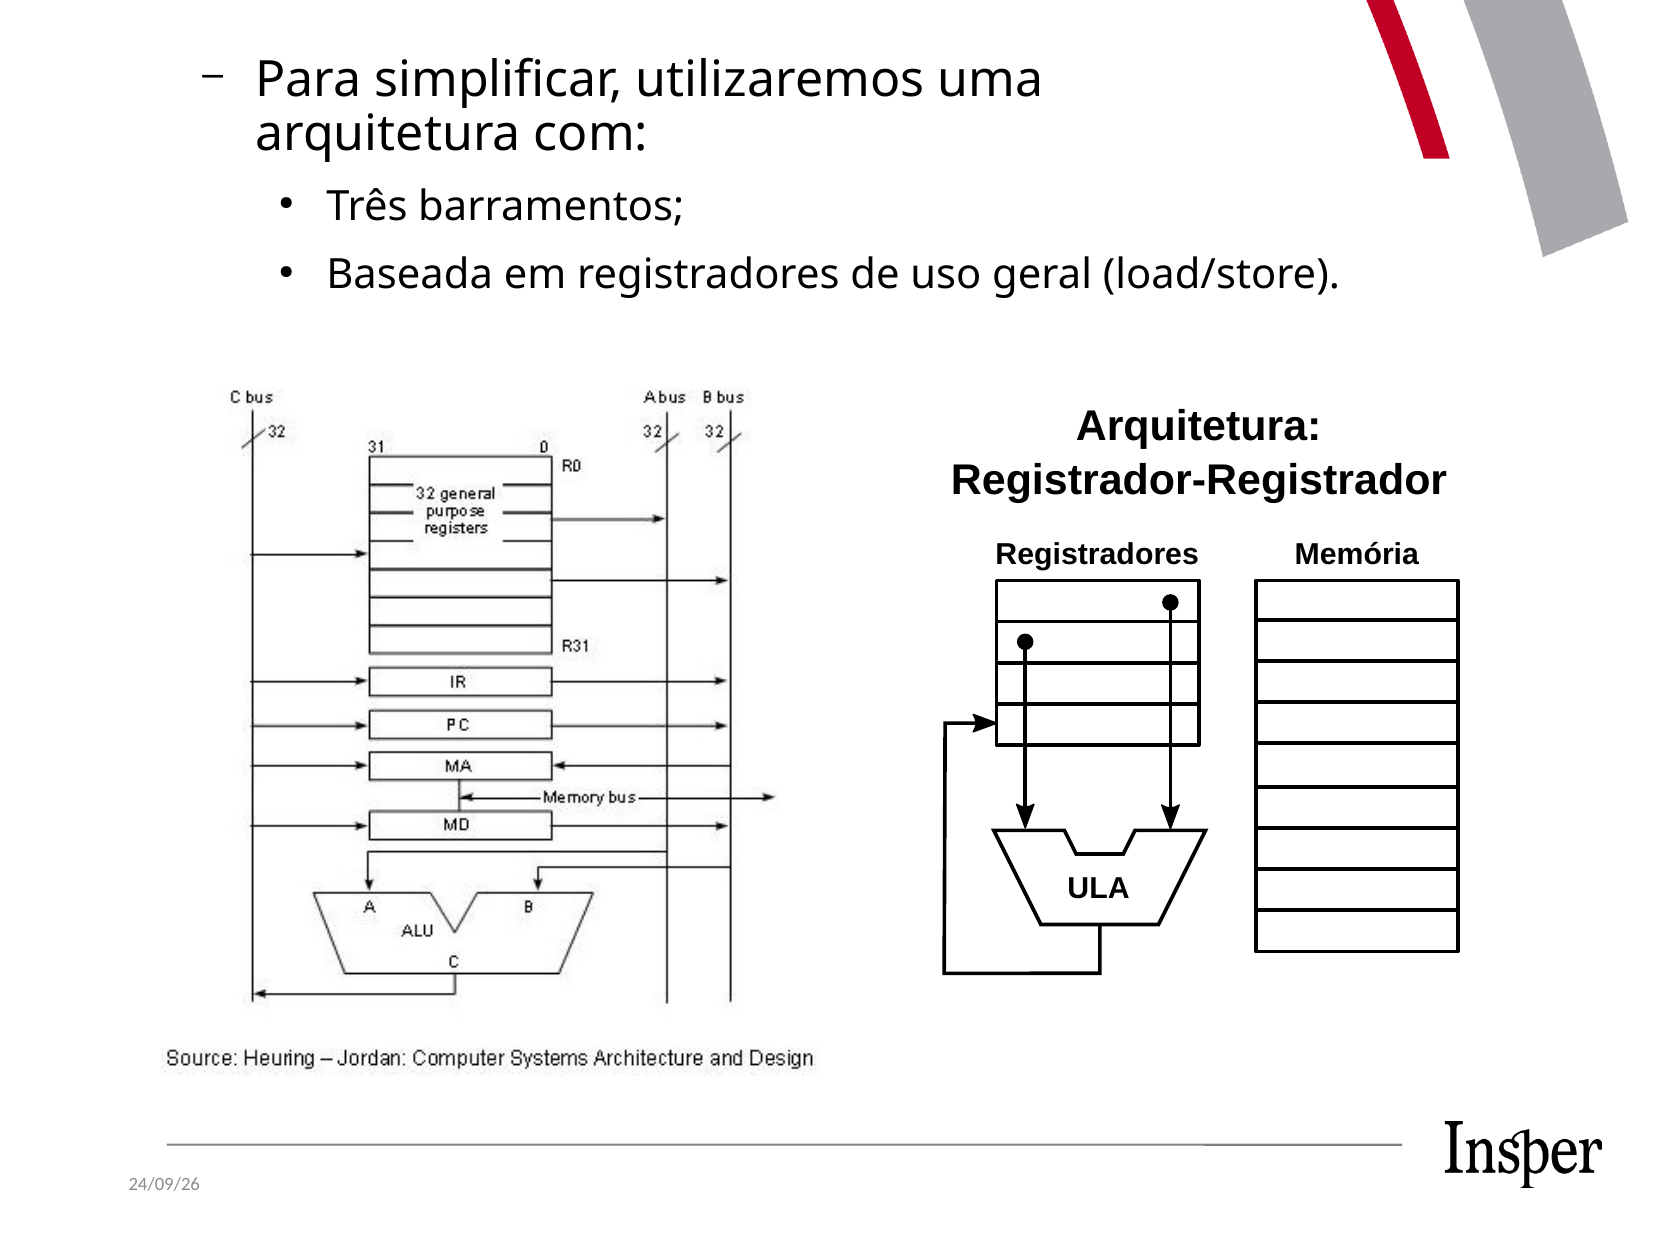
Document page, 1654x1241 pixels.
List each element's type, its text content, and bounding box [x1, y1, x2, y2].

list Para simplificar, utilizaremos uma arquitetura com: Três barramentos; Baseada em registradores de uso geral (load/store). [113, 53, 1540, 1134]
picture [161, 374, 823, 1076]
picture [928, 396, 1472, 989]
